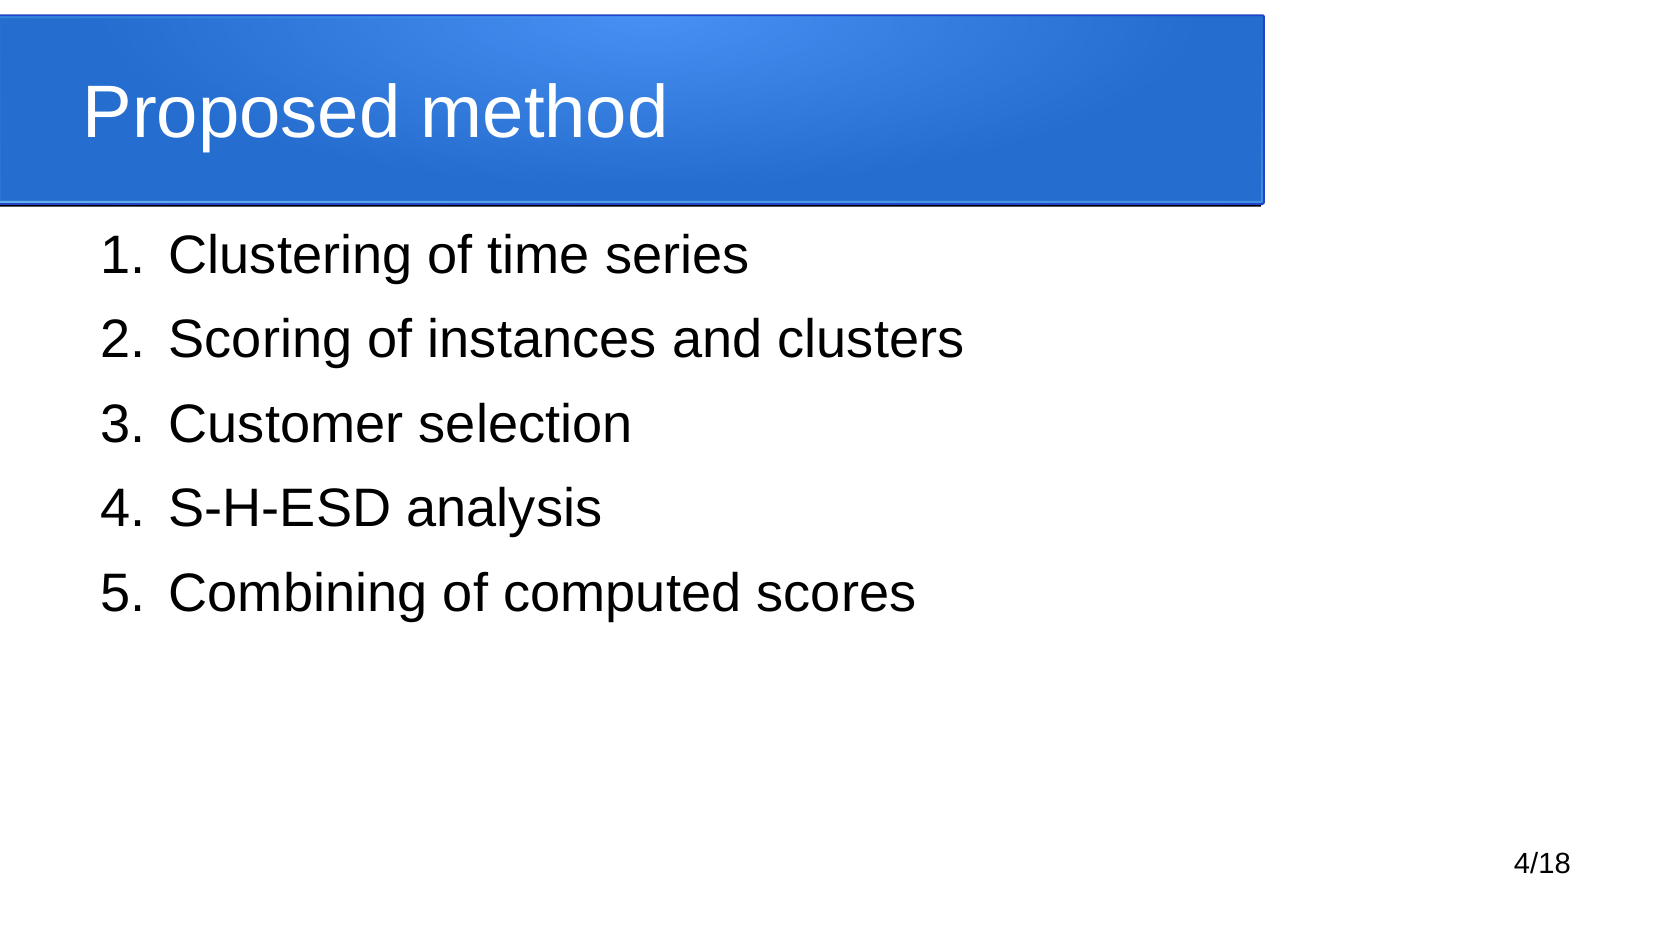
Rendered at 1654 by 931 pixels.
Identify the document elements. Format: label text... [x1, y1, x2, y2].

list Clustering of time series Scoring of instances and clusters Customer selection S-H-ESD analysis Combining of computed scores [82, 224, 1571, 764]
title Proposed method [82, 29, 1231, 196]
